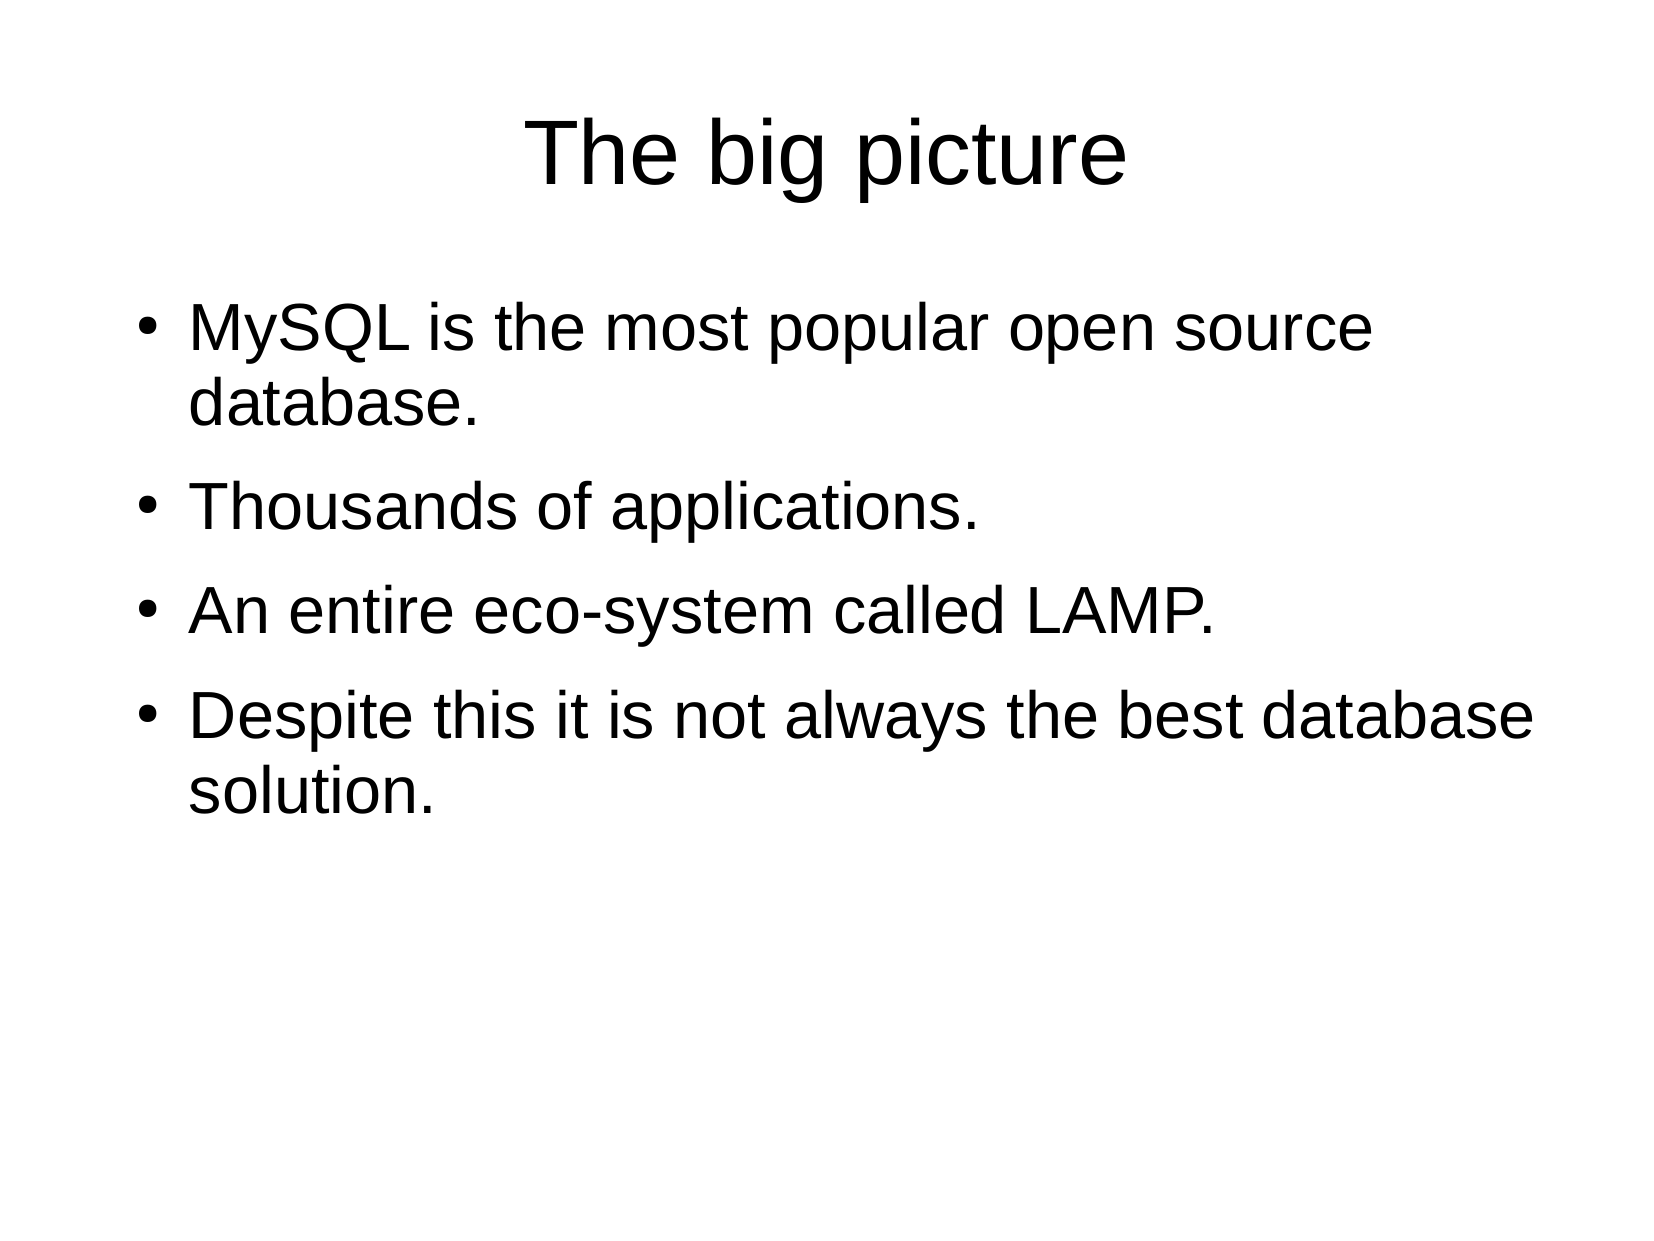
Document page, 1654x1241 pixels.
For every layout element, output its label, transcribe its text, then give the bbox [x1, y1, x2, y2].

list MySQL is the most popular open source database. Thousands of applications. An entire eco-system called LAMP. Despite this it is not always the best database solution. [118, 290, 1572, 1094]
title The big picture [82, 49, 1571, 257]
